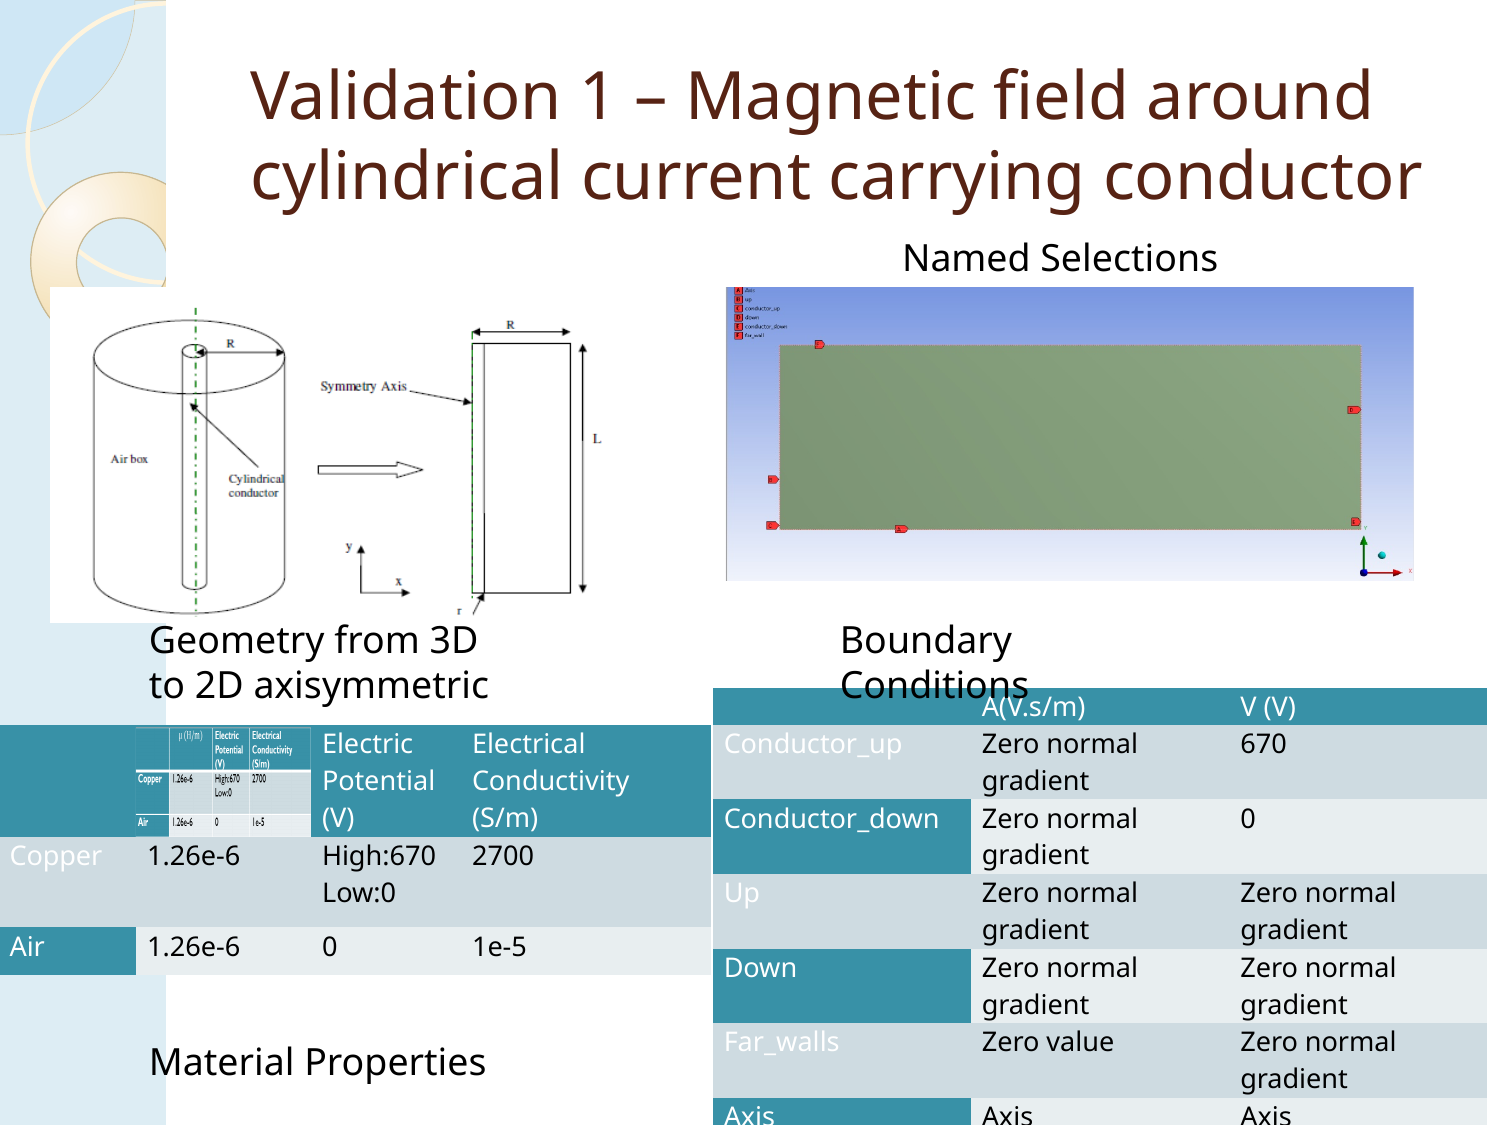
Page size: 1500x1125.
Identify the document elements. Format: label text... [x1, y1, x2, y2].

table_header V (V) [1229, 688, 1487, 725]
table_cell High:670 Low:0 [311, 837, 461, 927]
table_cell Zero normal gradient [1229, 949, 1487, 1023]
text_box Material Properties [134, 1030, 522, 1091]
table_cell 0 [311, 927, 461, 975]
table_cell Axis [1229, 1098, 1487, 1125]
table_header A(V.s/m) [971, 688, 1229, 725]
table_cell Copper [0, 837, 136, 927]
picture [50, 287, 638, 623]
title Validation 1 – Magnetic field around cylindrical current carrying conductor [235, 45, 1466, 233]
table_cell Zero normal gradient [1229, 874, 1487, 949]
table_cell 0 [1229, 799, 1487, 874]
table_header Electrical Conductivity (S/m) [461, 725, 711, 837]
table_cell Conductor_up [713, 725, 971, 799]
text_box Named Selections [887, 226, 1275, 287]
table_header [0, 725, 136, 837]
table_cell Axis [713, 1098, 971, 1125]
table_cell Down [713, 949, 971, 1023]
table_cell Zero normal gradient [971, 725, 1229, 799]
table_cell 670 [1229, 725, 1487, 799]
table_cell 1e-5 [461, 927, 711, 975]
table_cell Far_walls [713, 1023, 971, 1098]
text_box Geometry from 3D to 2D axisymmetric [134, 608, 522, 714]
table_cell Zero normal gradient [971, 874, 1229, 949]
table_cell Conductor_down [713, 799, 971, 874]
table_cell 1.26e-6 [136, 837, 311, 927]
picture [725, 287, 1414, 581]
table_cell Zero normal gradient [1229, 1023, 1487, 1098]
table_cell 1.26e-6 [136, 927, 311, 975]
table_cell 2700 [461, 837, 711, 927]
table_cell Air [0, 927, 136, 975]
table_header [136, 725, 311, 837]
table_header [713, 688, 971, 725]
table_cell Up [713, 874, 971, 949]
table_cell Zero value [971, 1023, 1229, 1098]
table_cell Zero normal gradient [971, 949, 1229, 1023]
text_box Boundary Conditions [824, 608, 1213, 714]
table_cell Zero normal gradient [971, 799, 1229, 874]
table_header Electric Potential (V) [311, 725, 461, 837]
table_cell Axis [971, 1098, 1229, 1125]
